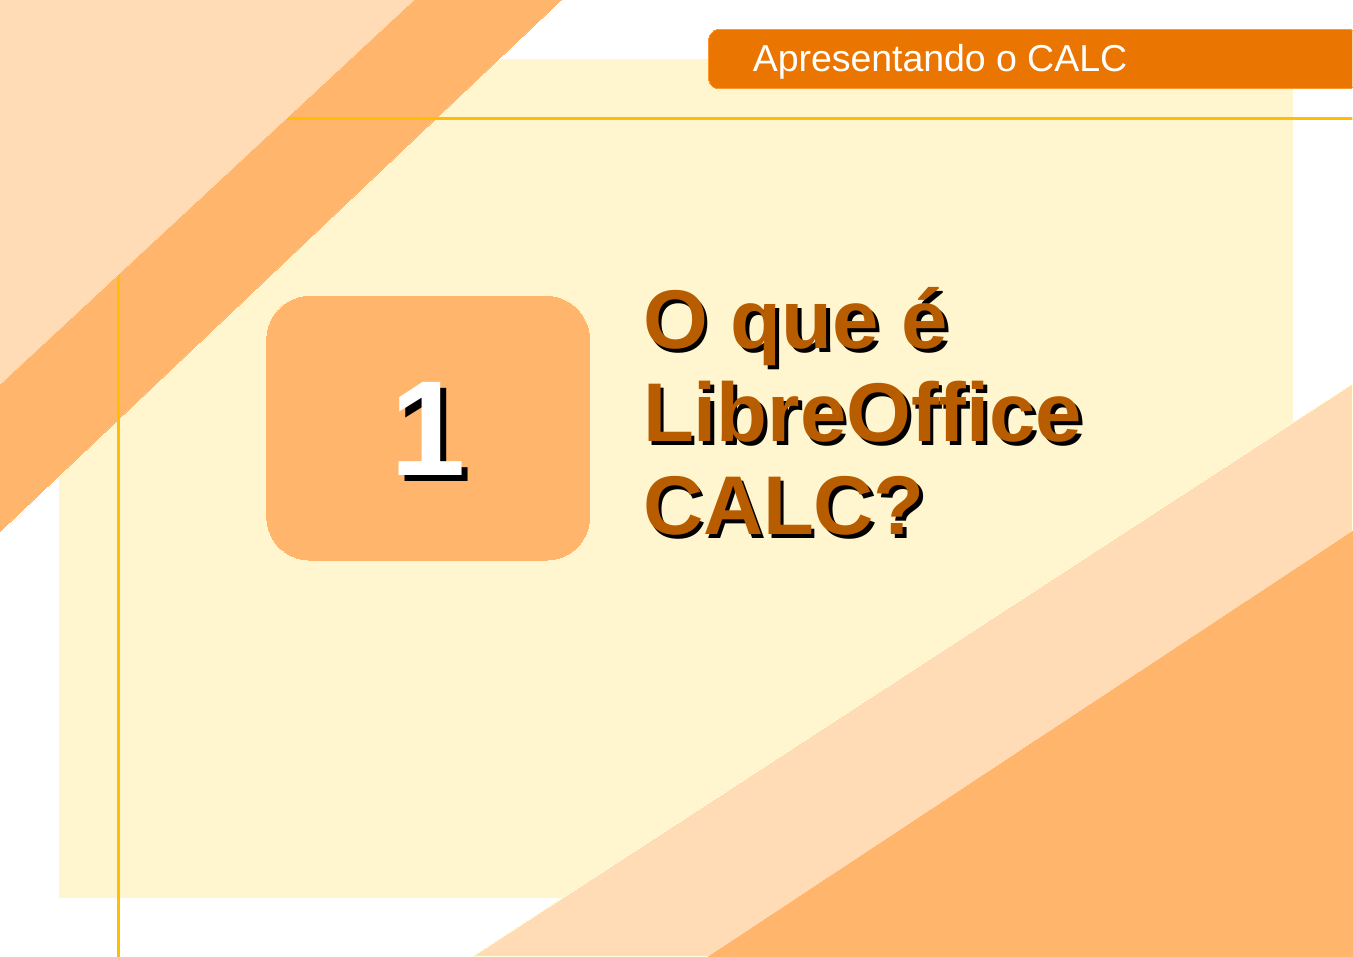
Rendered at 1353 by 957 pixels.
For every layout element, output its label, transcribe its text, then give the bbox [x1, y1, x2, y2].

text_box [708, 29, 1353, 89]
text_box [472, 383, 1353, 957]
text_box Apresentando o CALC [738, 29, 1143, 87]
text_box [0, 0, 562, 532]
text_box 1 [265, 295, 591, 562]
text_box O que é LibreOffice CALC? [628, 265, 1241, 653]
